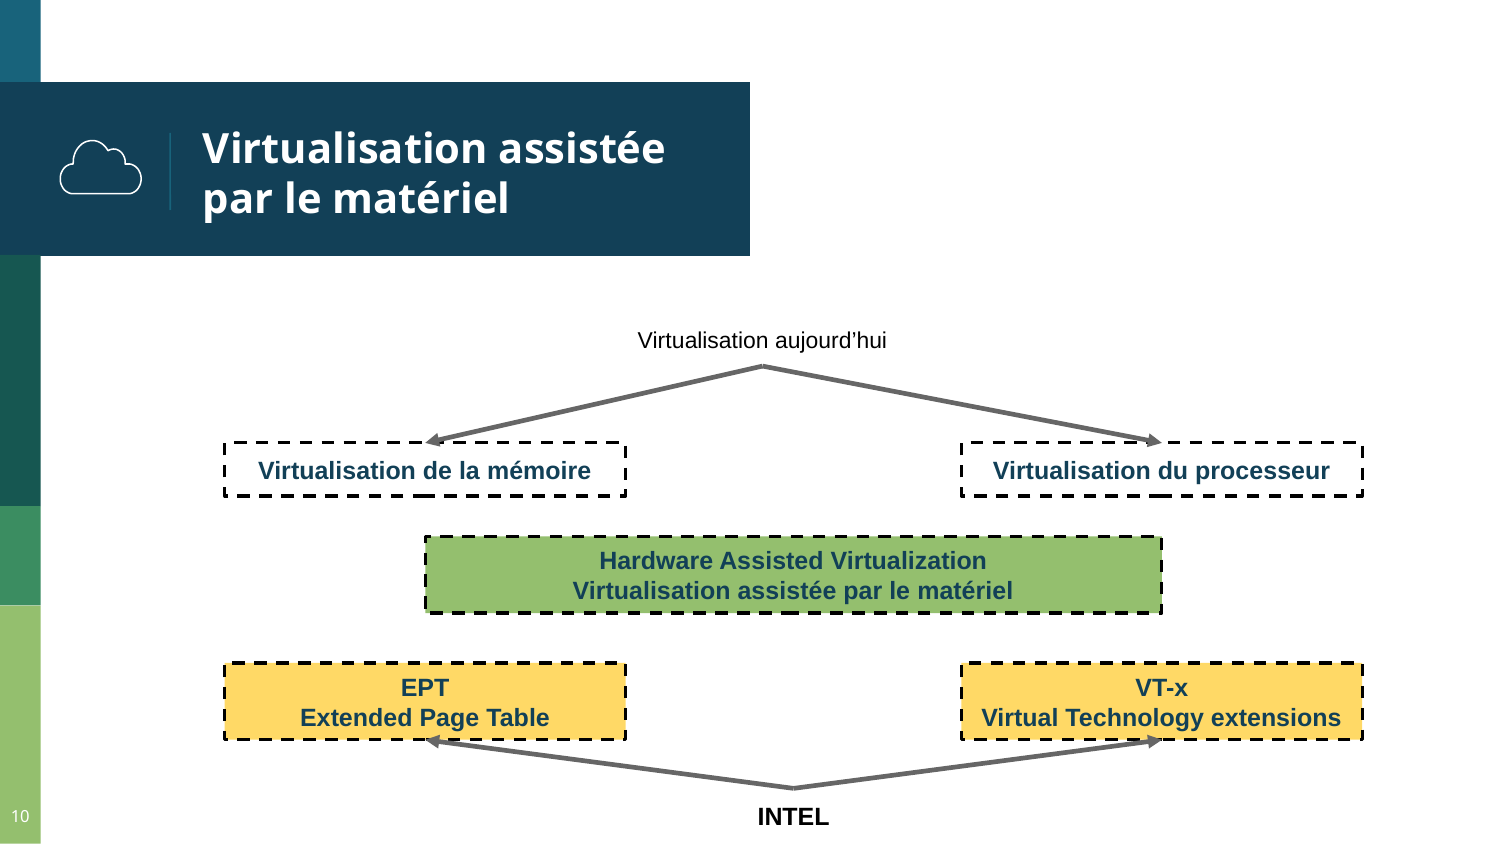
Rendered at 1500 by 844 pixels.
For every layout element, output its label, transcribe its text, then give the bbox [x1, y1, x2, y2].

text_box EPT Extended Page Table [224, 662, 626, 740]
text_box Hardware Assisted Virtualization Virtualisation assistée par le matériel [425, 536, 1162, 614]
slide_number <number> [0, 790, 49, 844]
text_box VT-x Virtual Technology extensions [961, 662, 1363, 740]
title Virtualisation assistée par le matériel [187, 87, 715, 256]
text_box Virtualisation aujourd’hui [606, 312, 919, 366]
text_box Virtualisation de la mémoire [224, 442, 626, 496]
text_box Virtualisation du processeur [961, 442, 1363, 496]
text_box INTEL [677, 788, 910, 842]
